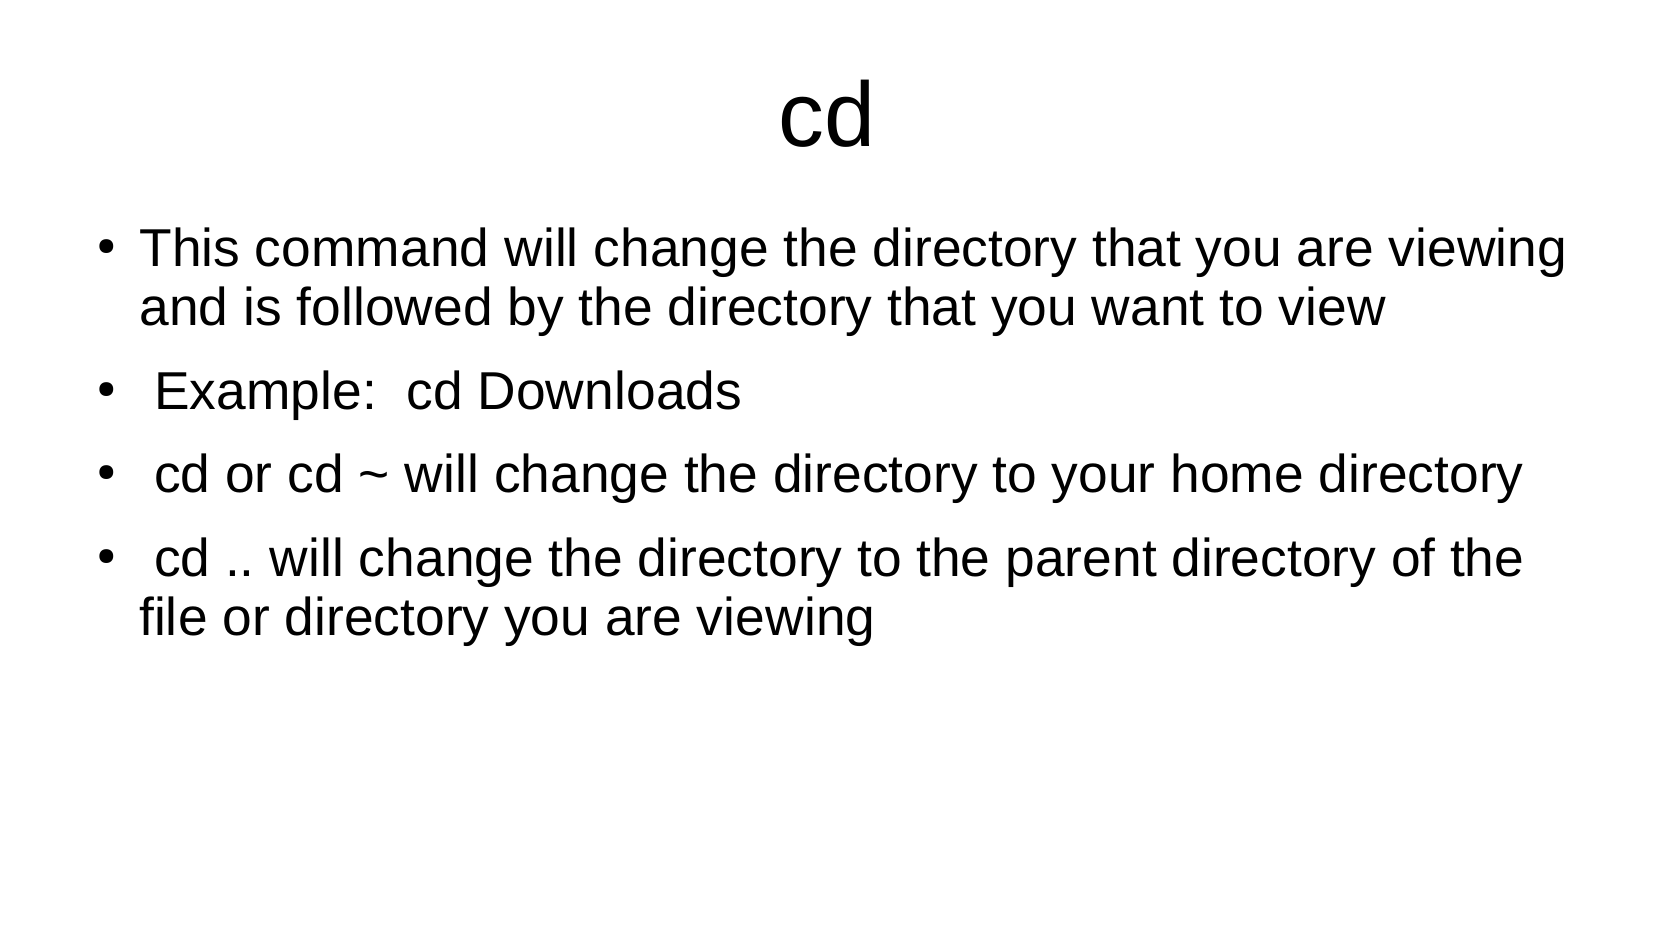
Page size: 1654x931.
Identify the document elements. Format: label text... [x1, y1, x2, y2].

title cd [82, 37, 1571, 193]
list This command will change the directory that you are viewing and is followed by the directory that you want to view Example: cd Downloads cd or cd ~ will change the directory to your home directory cd .. will change the directory to the parent directory of the file or directory you are viewing [82, 217, 1571, 758]
